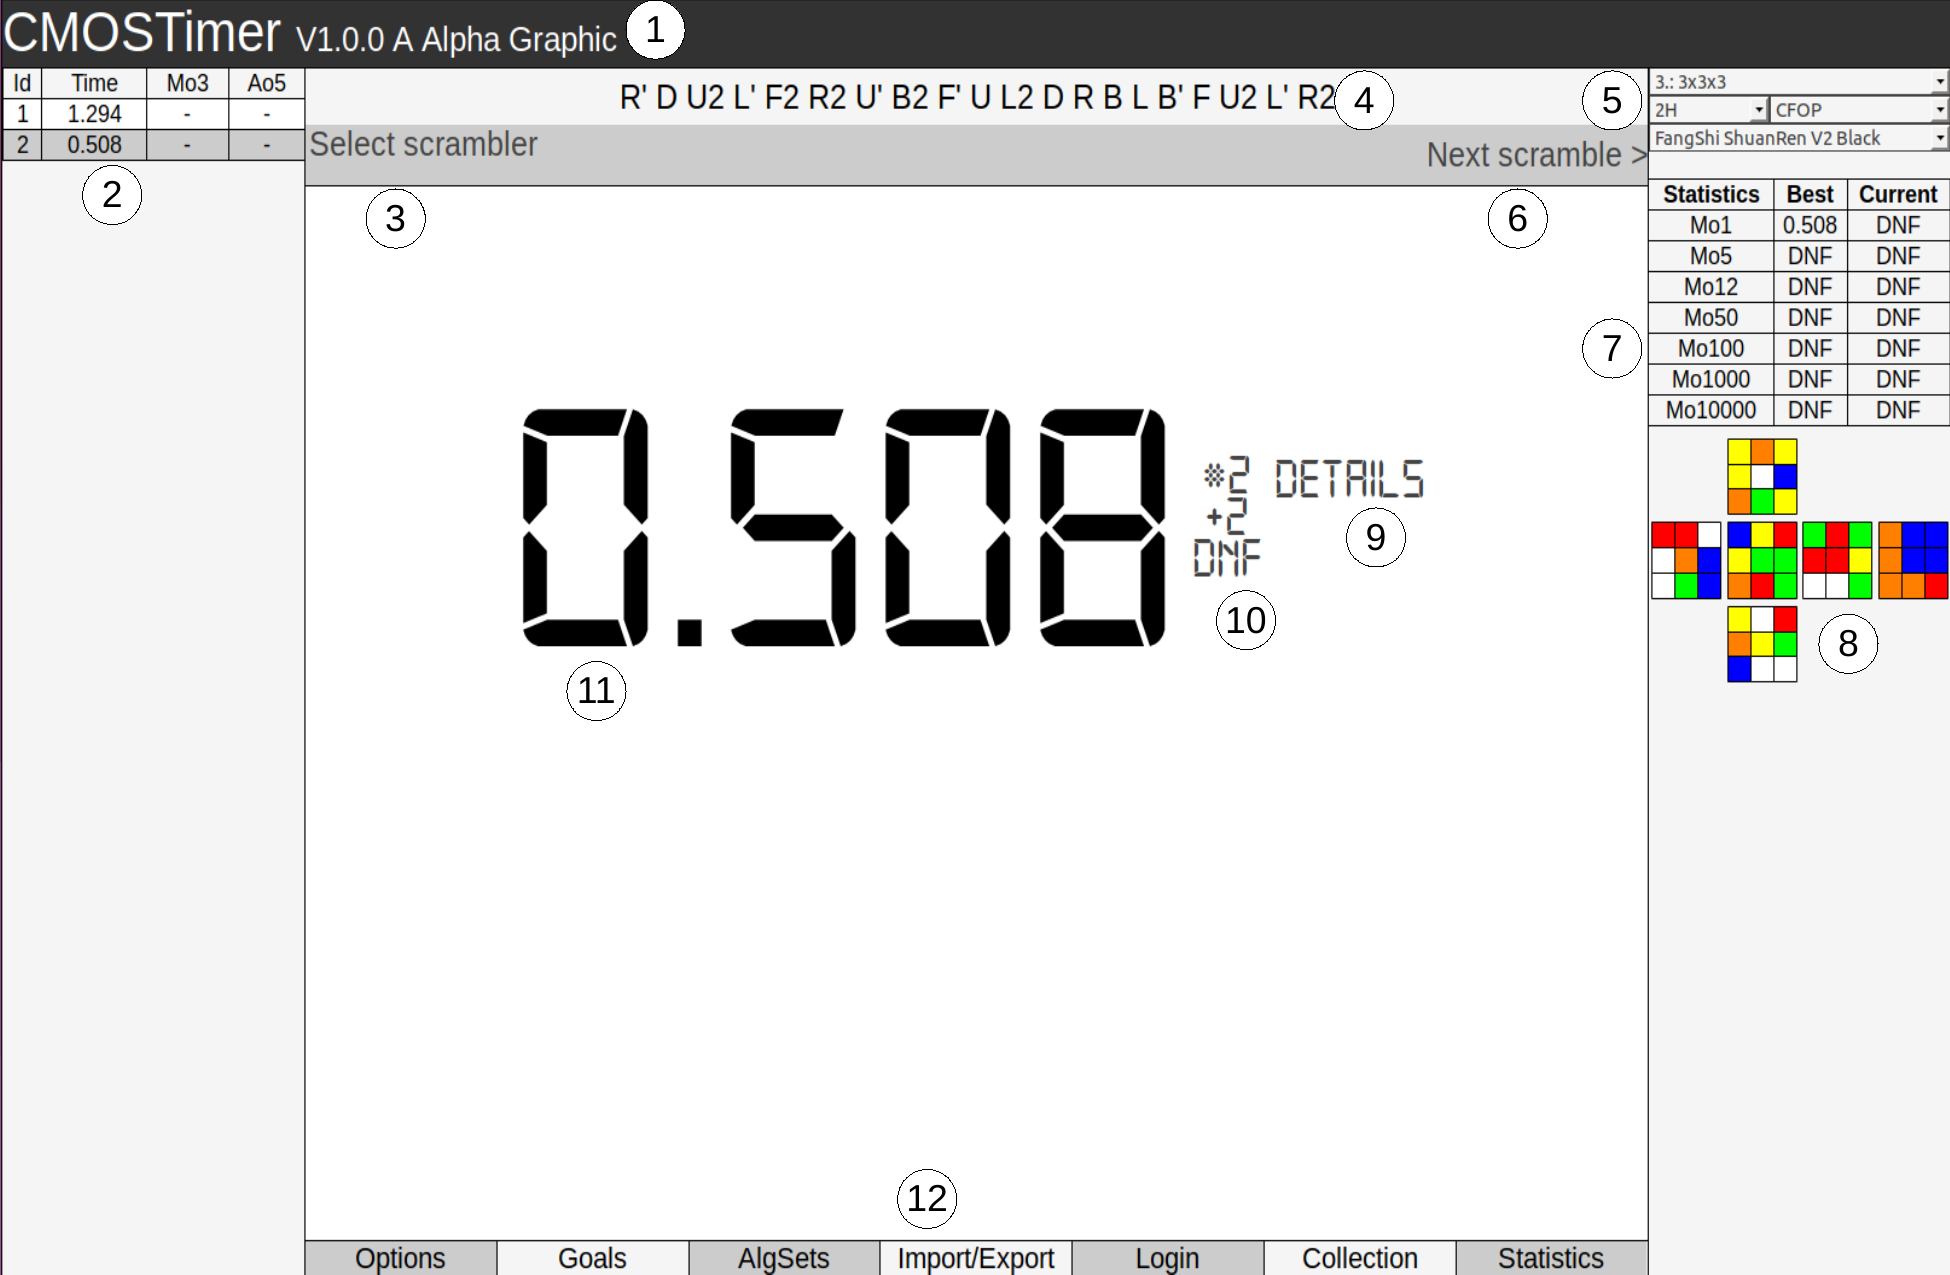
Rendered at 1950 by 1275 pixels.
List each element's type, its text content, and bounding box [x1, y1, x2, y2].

text_box 1 [625, 0, 686, 60]
text_box 11 [566, 661, 627, 721]
text_box 10 [1216, 590, 1276, 650]
text_box 4 [1334, 70, 1394, 130]
picture [0, 0, 1950, 1275]
text_box 2 [82, 165, 142, 225]
text_box 5 [1582, 70, 1642, 130]
text_box 8 [1818, 614, 1879, 674]
text_box 3 [366, 188, 426, 249]
text_box 7 [1582, 318, 1642, 379]
text_box 6 [1488, 188, 1548, 249]
text_box 9 [1346, 507, 1406, 567]
text_box 12 [897, 1169, 957, 1229]
